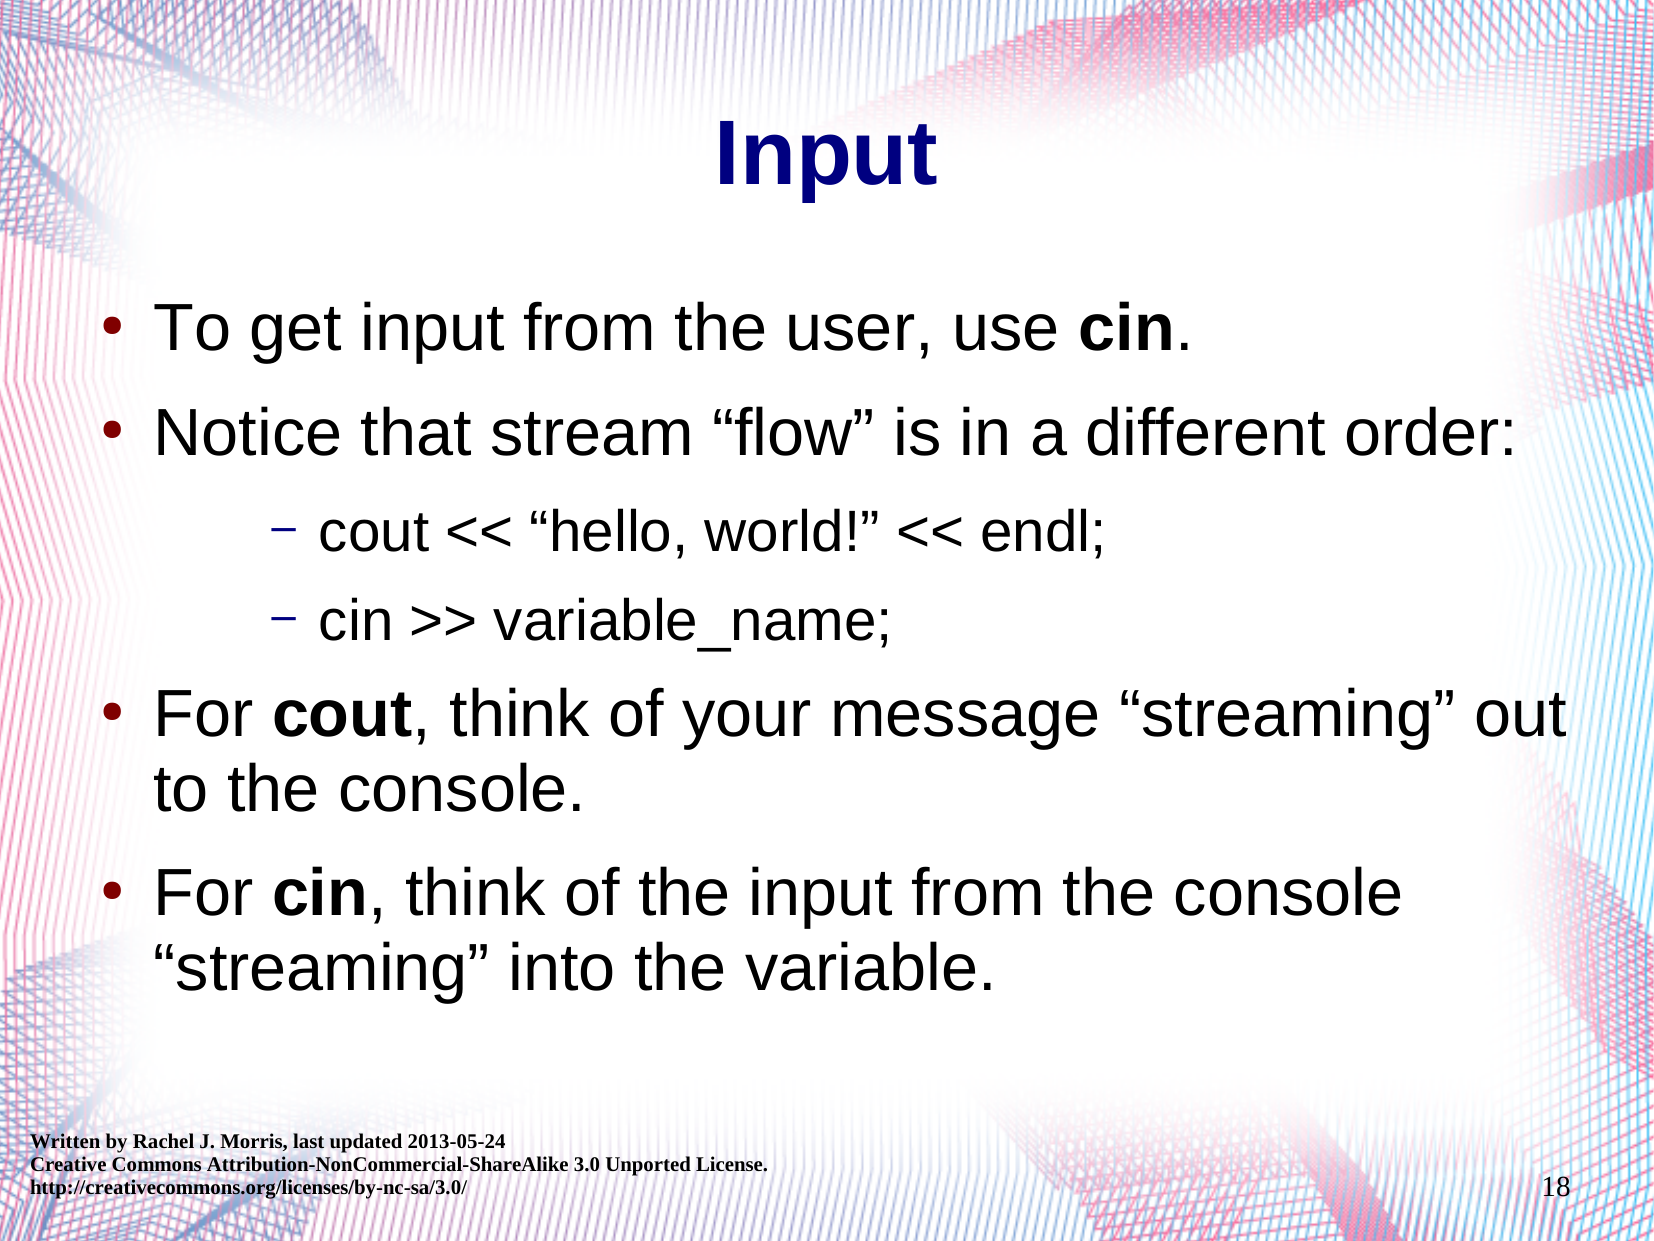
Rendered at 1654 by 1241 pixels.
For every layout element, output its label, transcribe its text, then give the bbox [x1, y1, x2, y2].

picture [0, 0, 1654, 1241]
list To get input from the user, use cin. Notice that stream “flow” is in a different order: cout << “hello, world!” << endl; cin >> variable_name; For cout, think of your message “streaming” out to the console. For cin, think of the input from the console “streaming” into the variable. [82, 290, 1571, 1010]
title Input [82, 49, 1571, 257]
